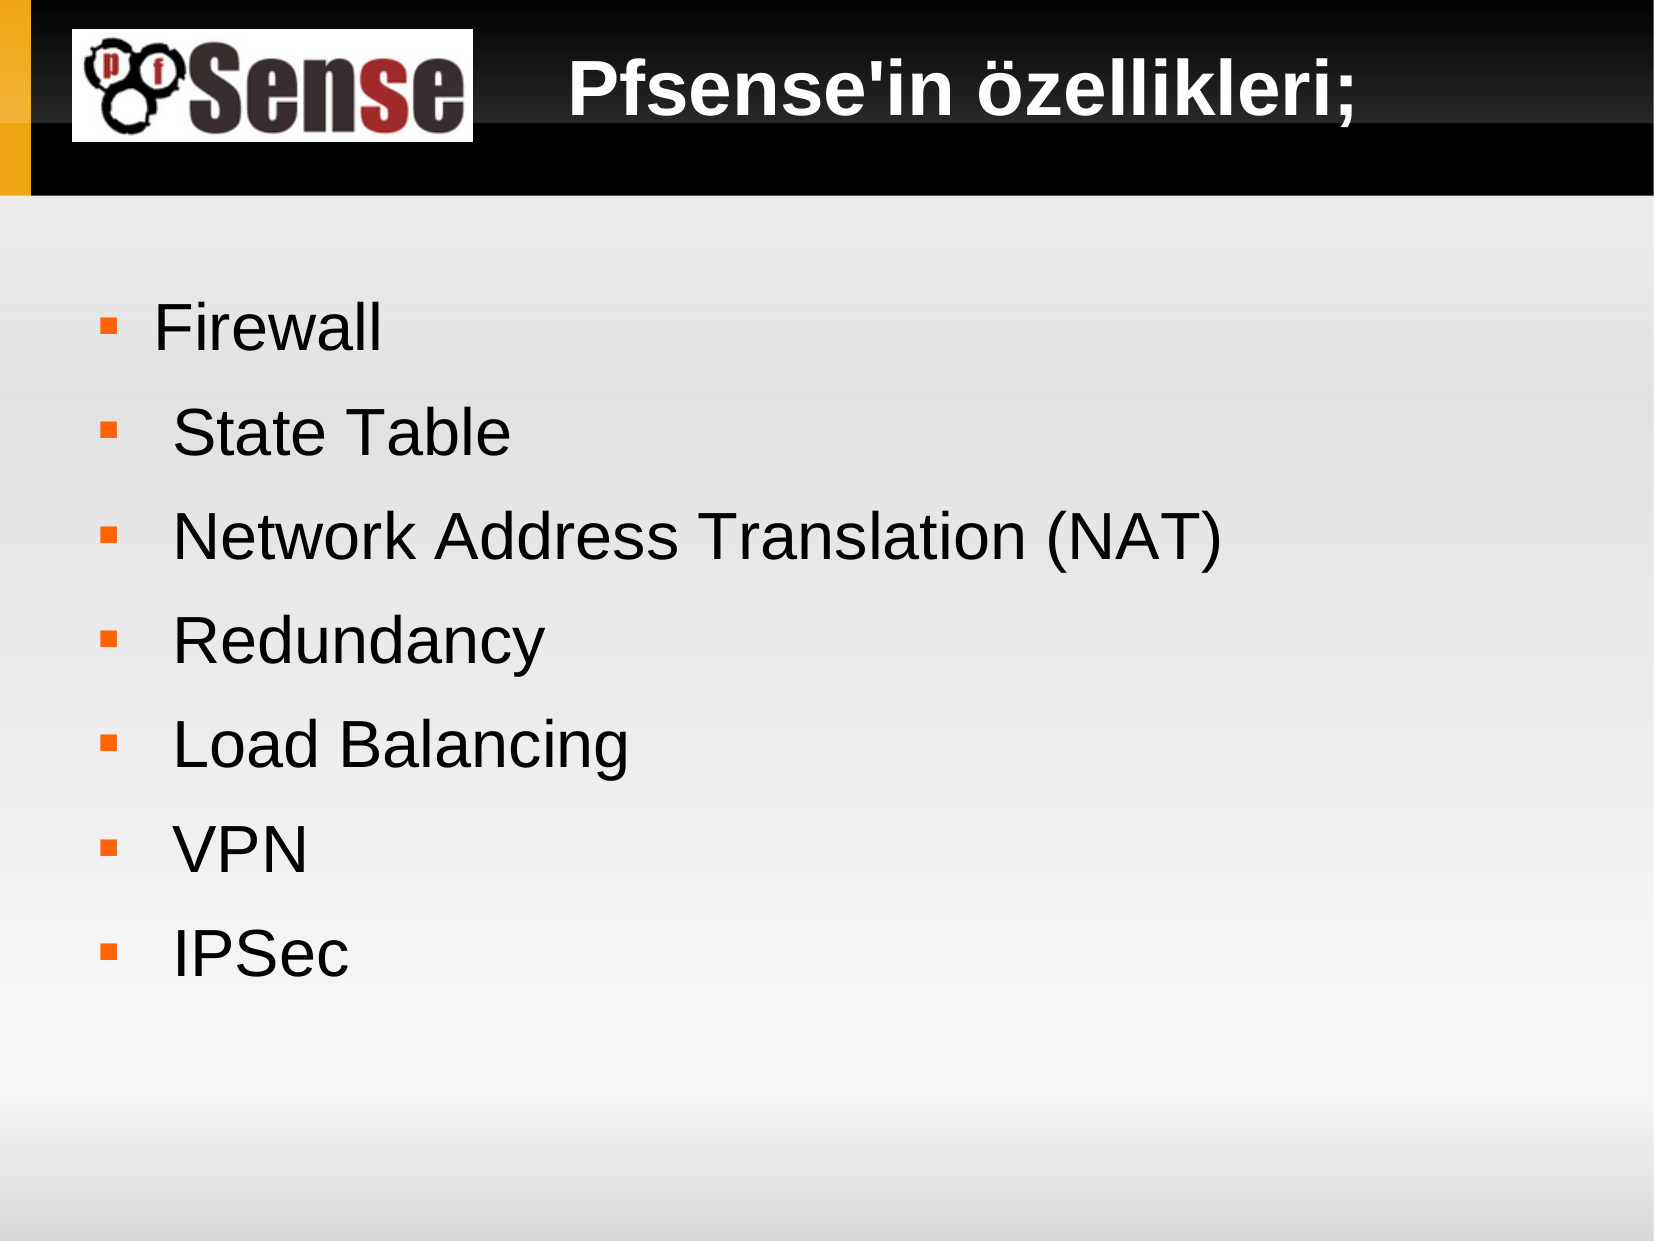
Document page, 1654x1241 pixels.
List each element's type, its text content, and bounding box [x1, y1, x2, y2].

title Pfsense'in özellikleri; [501, 0, 1625, 178]
list Firewall State Table Network Address Translation (NAT) Redundancy Load Balancing VPN IPSec [82, 290, 1571, 1109]
picture [0, 0, 1654, 1241]
